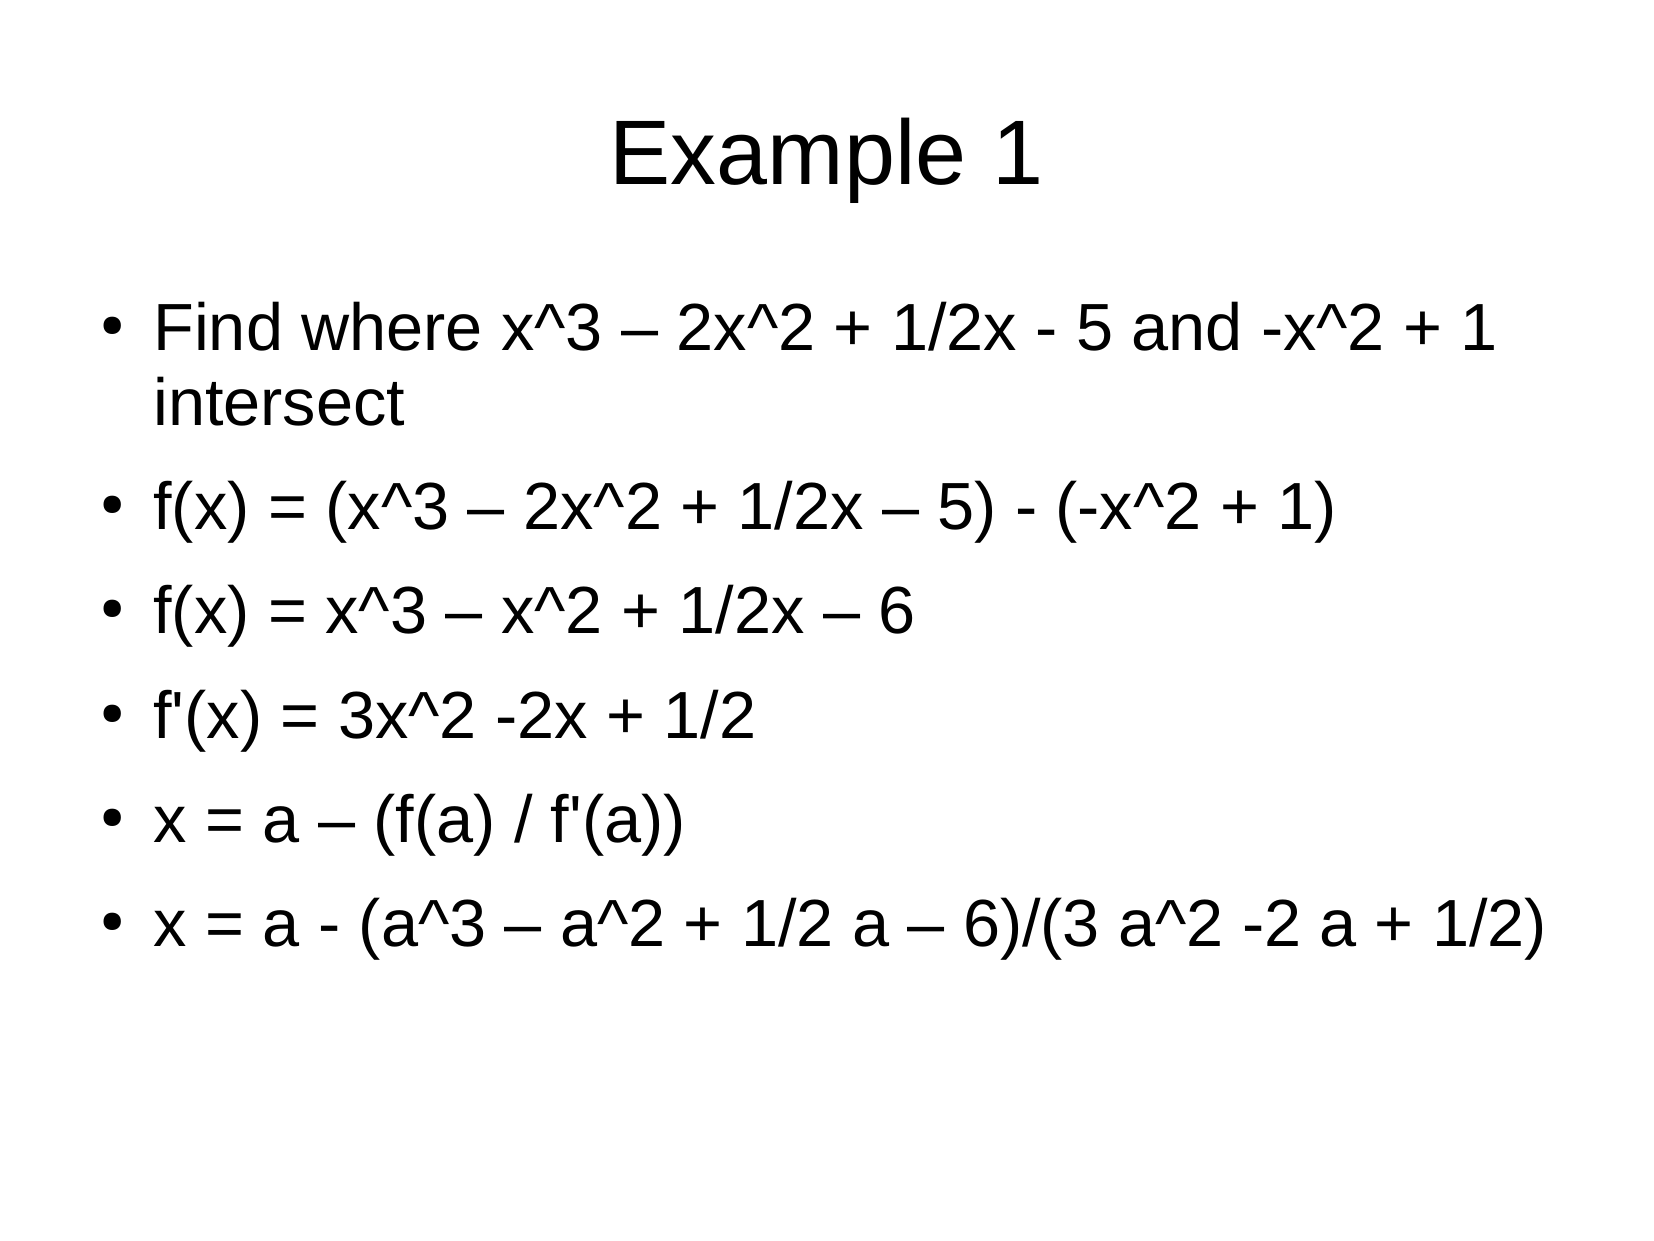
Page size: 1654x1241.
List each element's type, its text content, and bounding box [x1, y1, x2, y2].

title Example 1 [82, 49, 1571, 257]
list Find where x^3 – 2x^2 + 1/2x - 5 and -x^2 + 1 intersect f(x) = (x^3 – 2x^2 + 1/2x – 5) - (-x^2 + 1) f(x) = x^3 – x^2 + 1/2x – 6 f'(x) = 3x^2 -2x + 1/2 x = a – (f(a) / f'(a)) x = a - (a^3 – a^2 + 1/2 a – 6)/(3 a^2 -2 a + 1/2) [82, 290, 1571, 1158]
